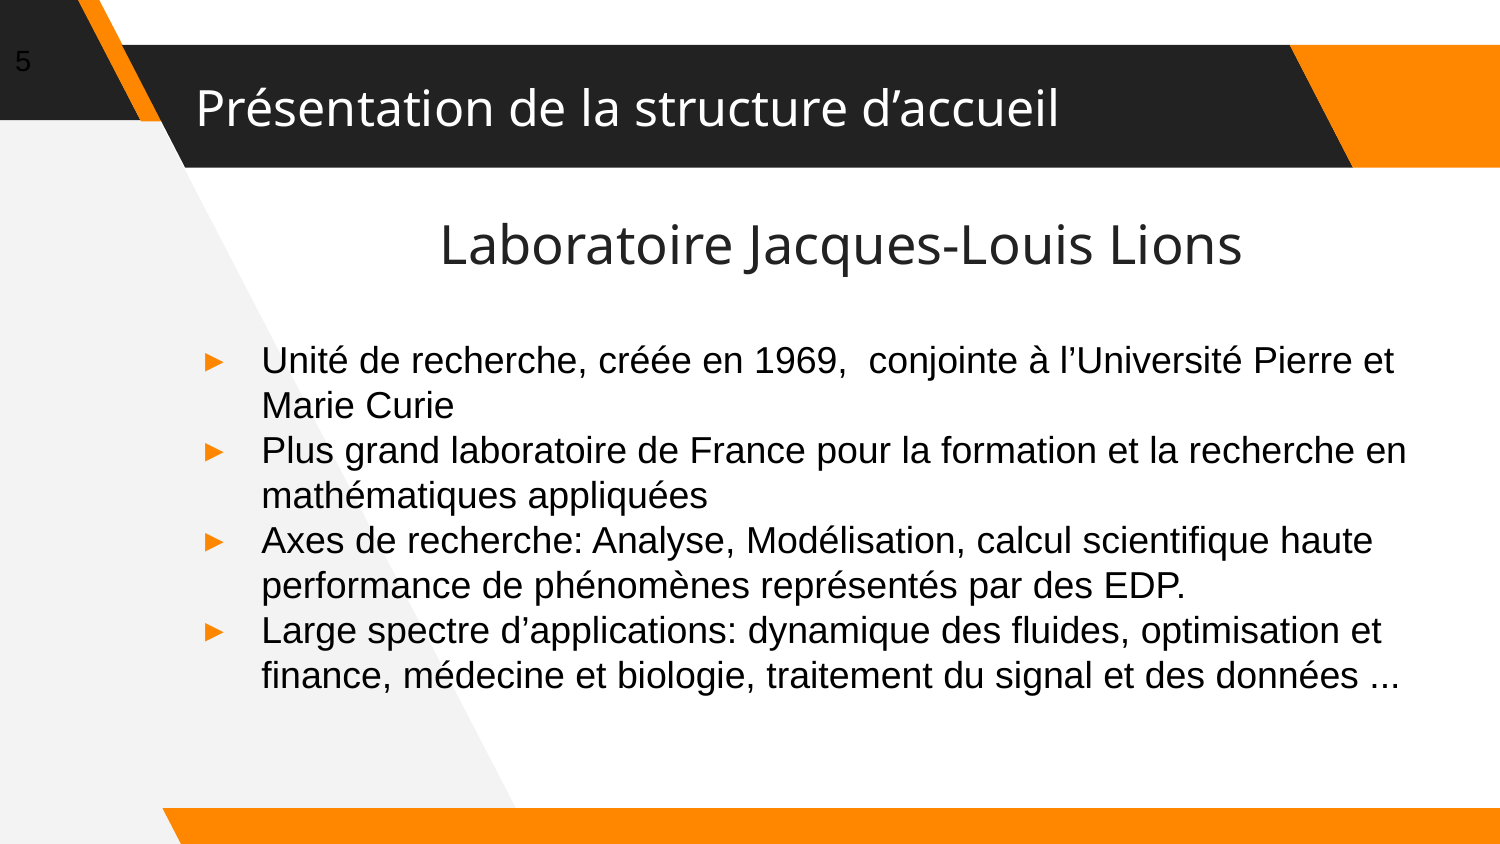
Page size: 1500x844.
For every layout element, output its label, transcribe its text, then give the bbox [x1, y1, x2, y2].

title Présentation de la structure d’accueil [180, 44, 1424, 168]
slide_number <number> [0, 0, 98, 121]
list Laboratoire Jacques-Louis Lions Unité de recherche, créée en 1969, conjointe à l’Université Pierre et Marie Curie Plus grand laboratoire de France pour la formation et la recherche en mathématiques appliquées Axes de recherche: Analyse, Modélisation, calcul scientifique haute performance de phénomènes représentés par des EDP. Large spectre d’applications: dynamique des fluides, optimisation et finance, médecine et biologie, traitement du signal et des données ... [171, 195, 1500, 749]
